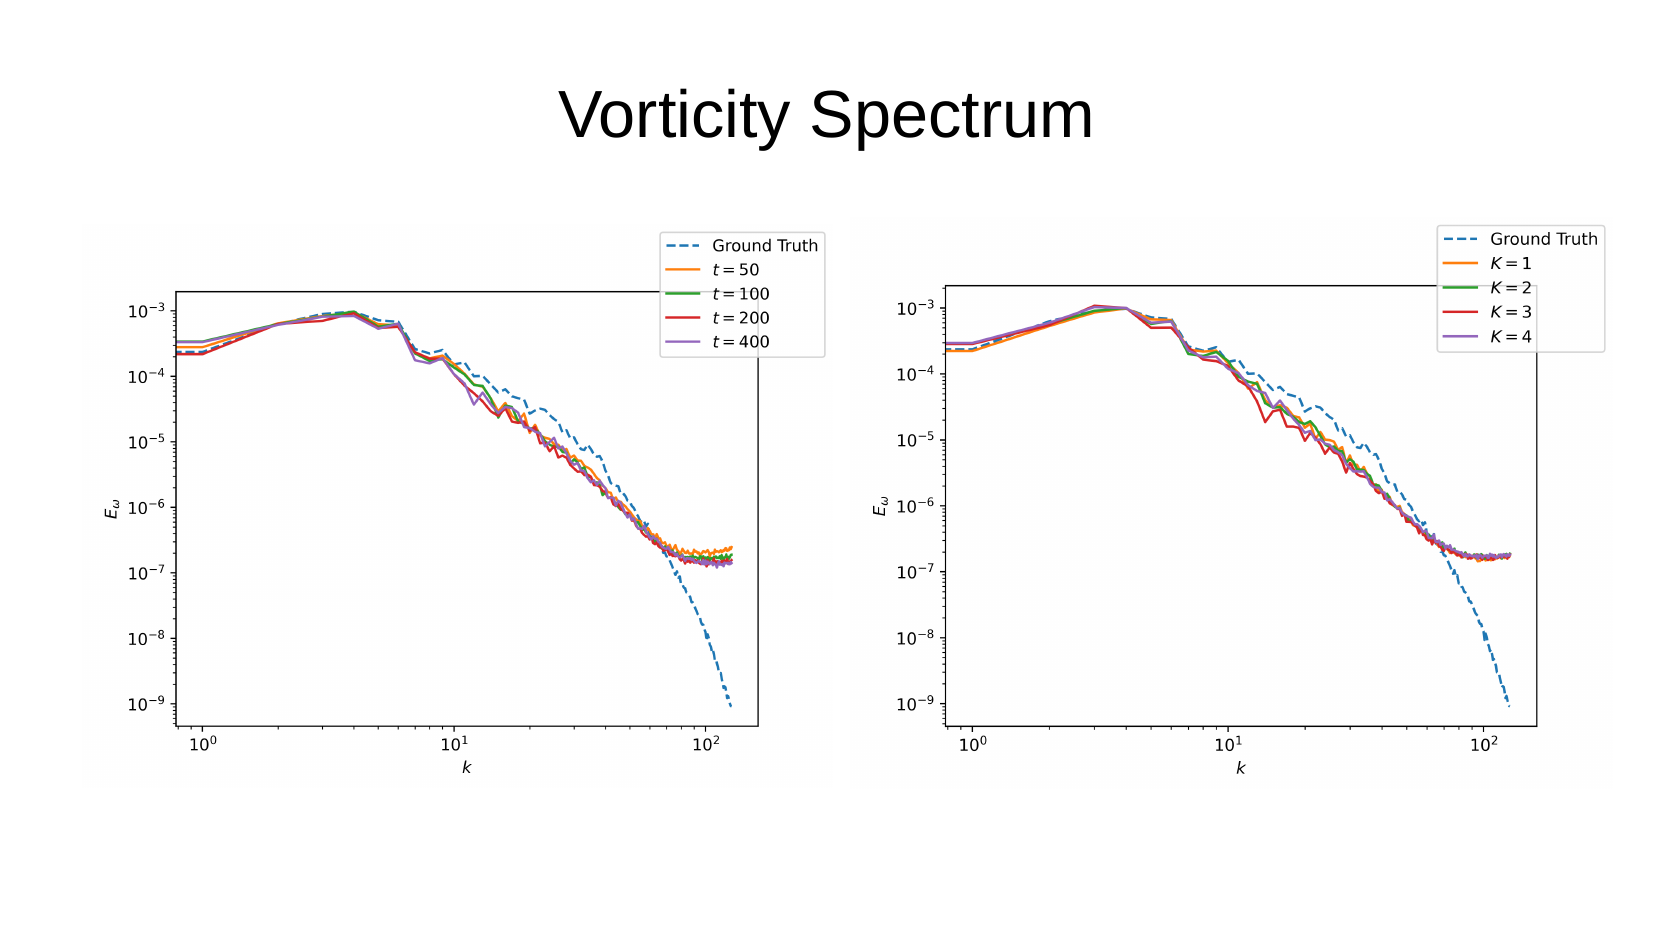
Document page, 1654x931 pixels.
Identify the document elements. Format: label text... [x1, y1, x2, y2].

title Vorticity Spectrum [82, 37, 1571, 193]
picture [82, 224, 833, 788]
picture [850, 217, 1613, 790]
